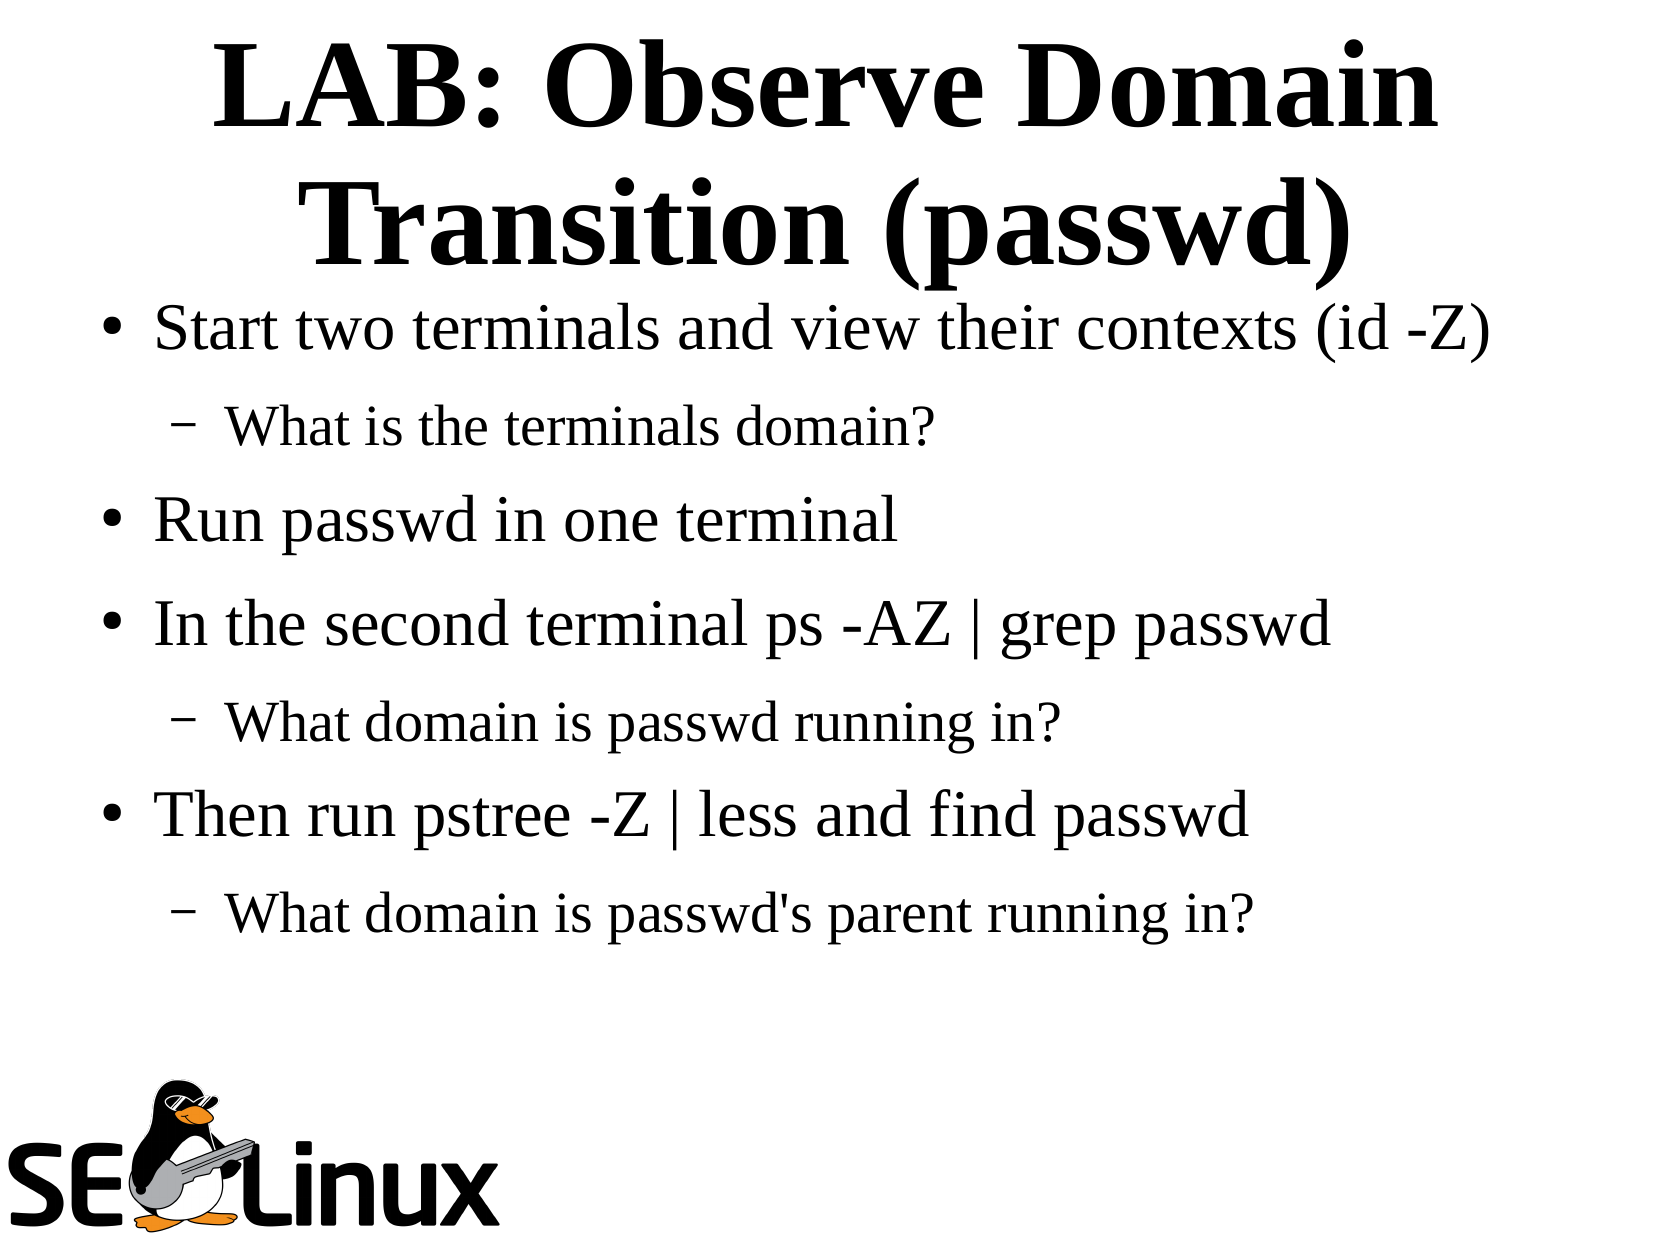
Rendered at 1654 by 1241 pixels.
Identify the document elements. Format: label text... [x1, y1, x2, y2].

list Start two terminals and view their contexts (id -Z) What is the terminals domain? Run passwd in one terminal In the second terminal ps -AZ | grep passwd What domain is passwd running in? Then run pstree -Z | less and find passwd What domain is passwd's parent running in? [82, 290, 1571, 1010]
title LAB: Observe Domain Transition (passwd) [82, 14, 1571, 290]
picture [0, 919, 526, 1241]
